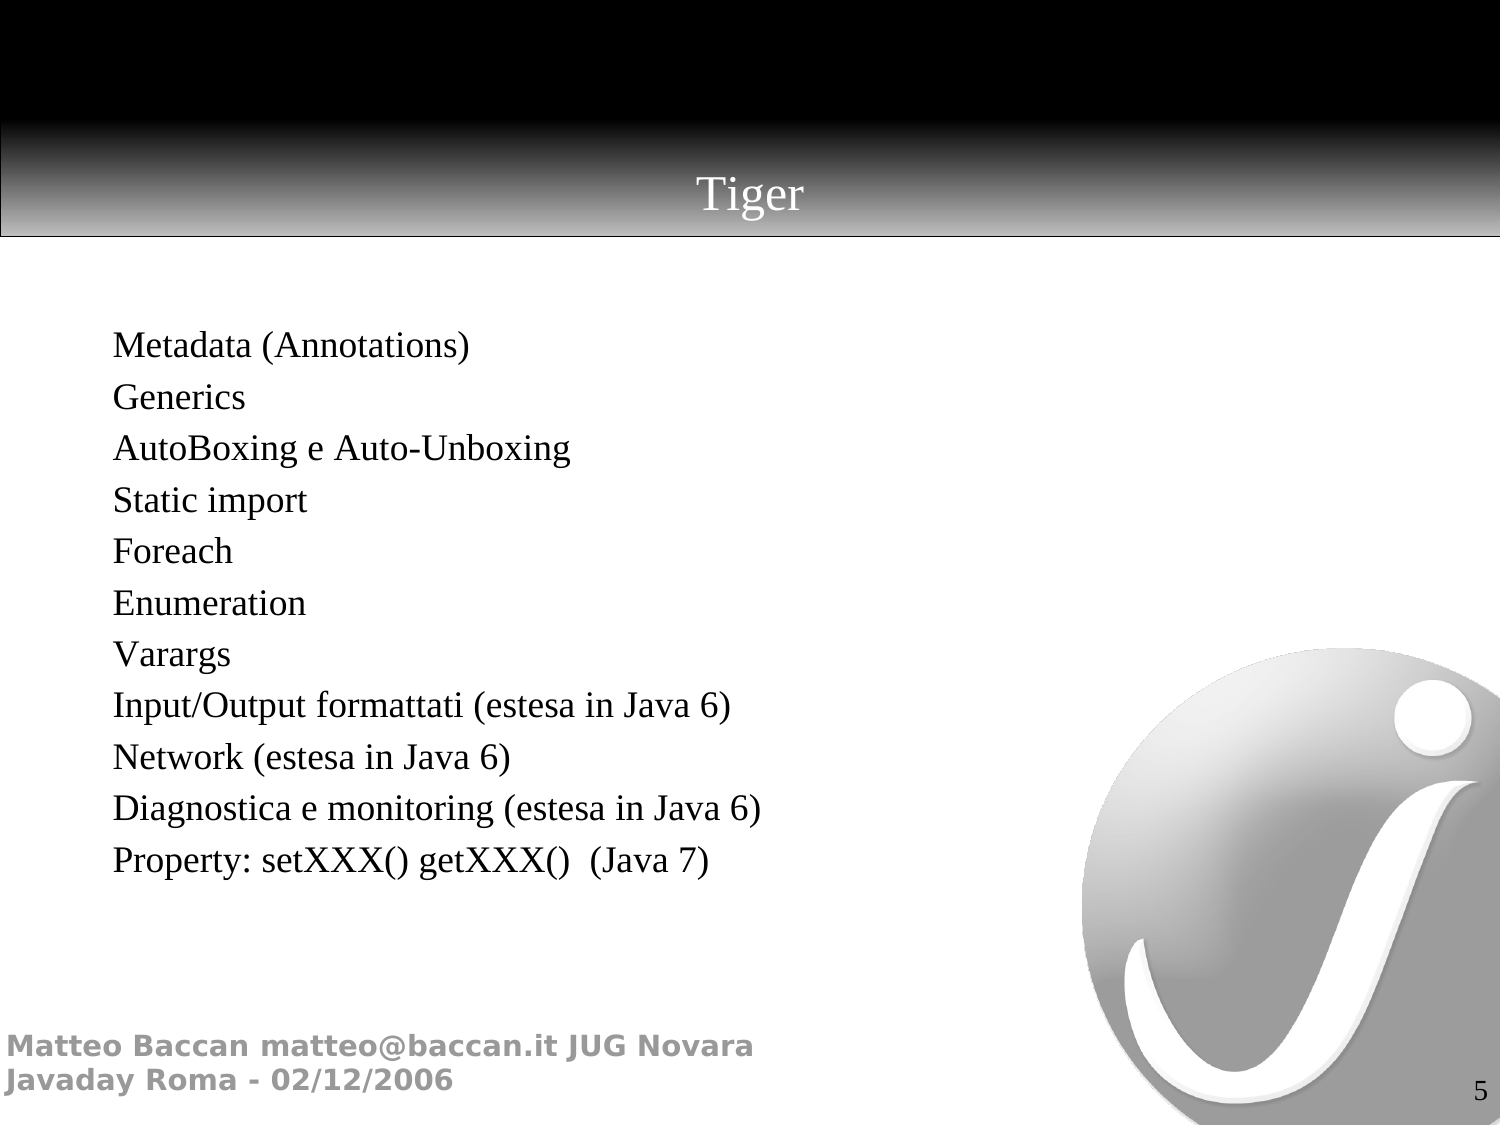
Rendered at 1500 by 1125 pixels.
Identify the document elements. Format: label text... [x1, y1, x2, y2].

picture [1081, 648, 1500, 1125]
list Metadata (Annotations) Generics AutoBoxing e Auto-Unboxing Static import Foreach Enumeration Varargs Input/Output formattati (estesa in Java 6) Network (estesa in Java 6) Diagnostica e monitoring (estesa in Java 6) Property: setXXX() getXXX() (Java 7) [112, 324, 1388, 1009]
title Tiger [112, 99, 1388, 288]
